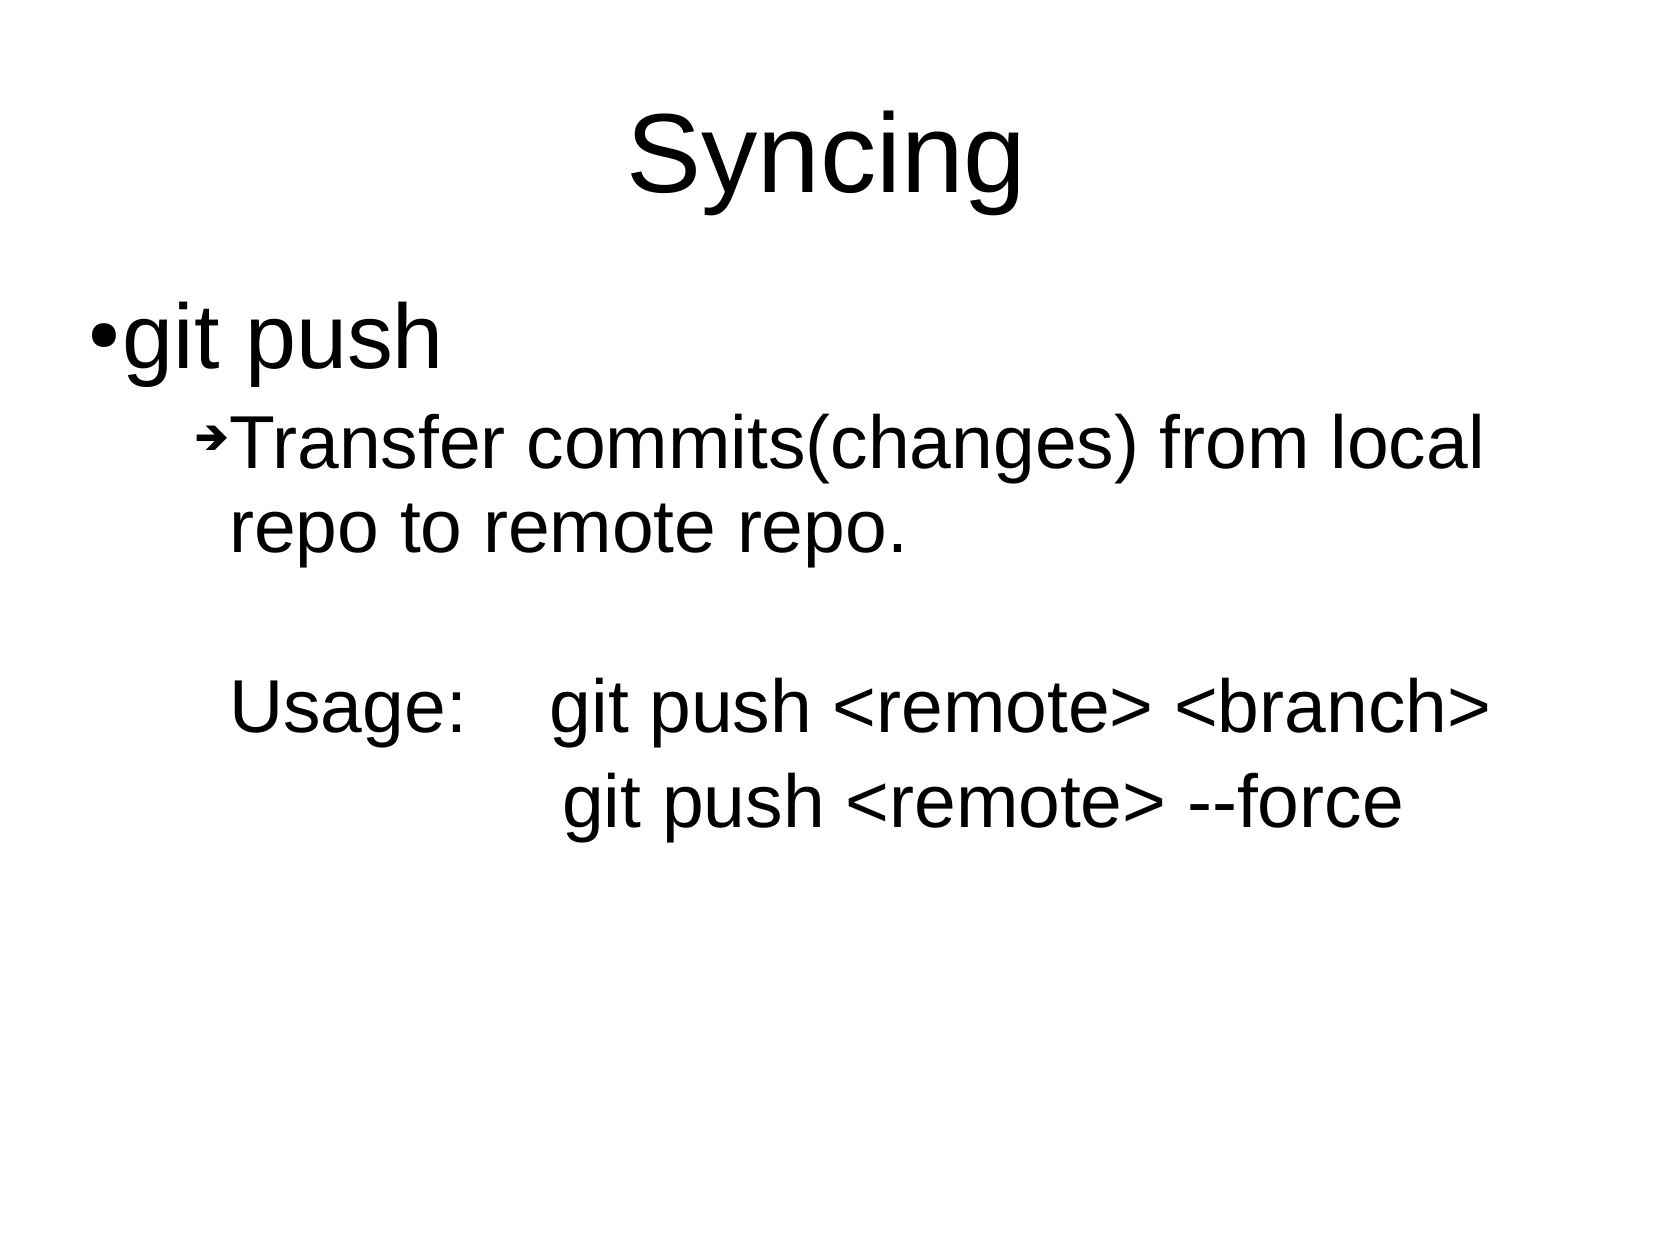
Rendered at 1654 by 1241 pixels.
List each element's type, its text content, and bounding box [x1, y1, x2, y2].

title Syncing [82, 49, 1571, 257]
list git push Transfer commits(changes) from local repo to remote repo. Usage: git push <remote> <branch> git push <remote> --force [87, 286, 1576, 1079]
